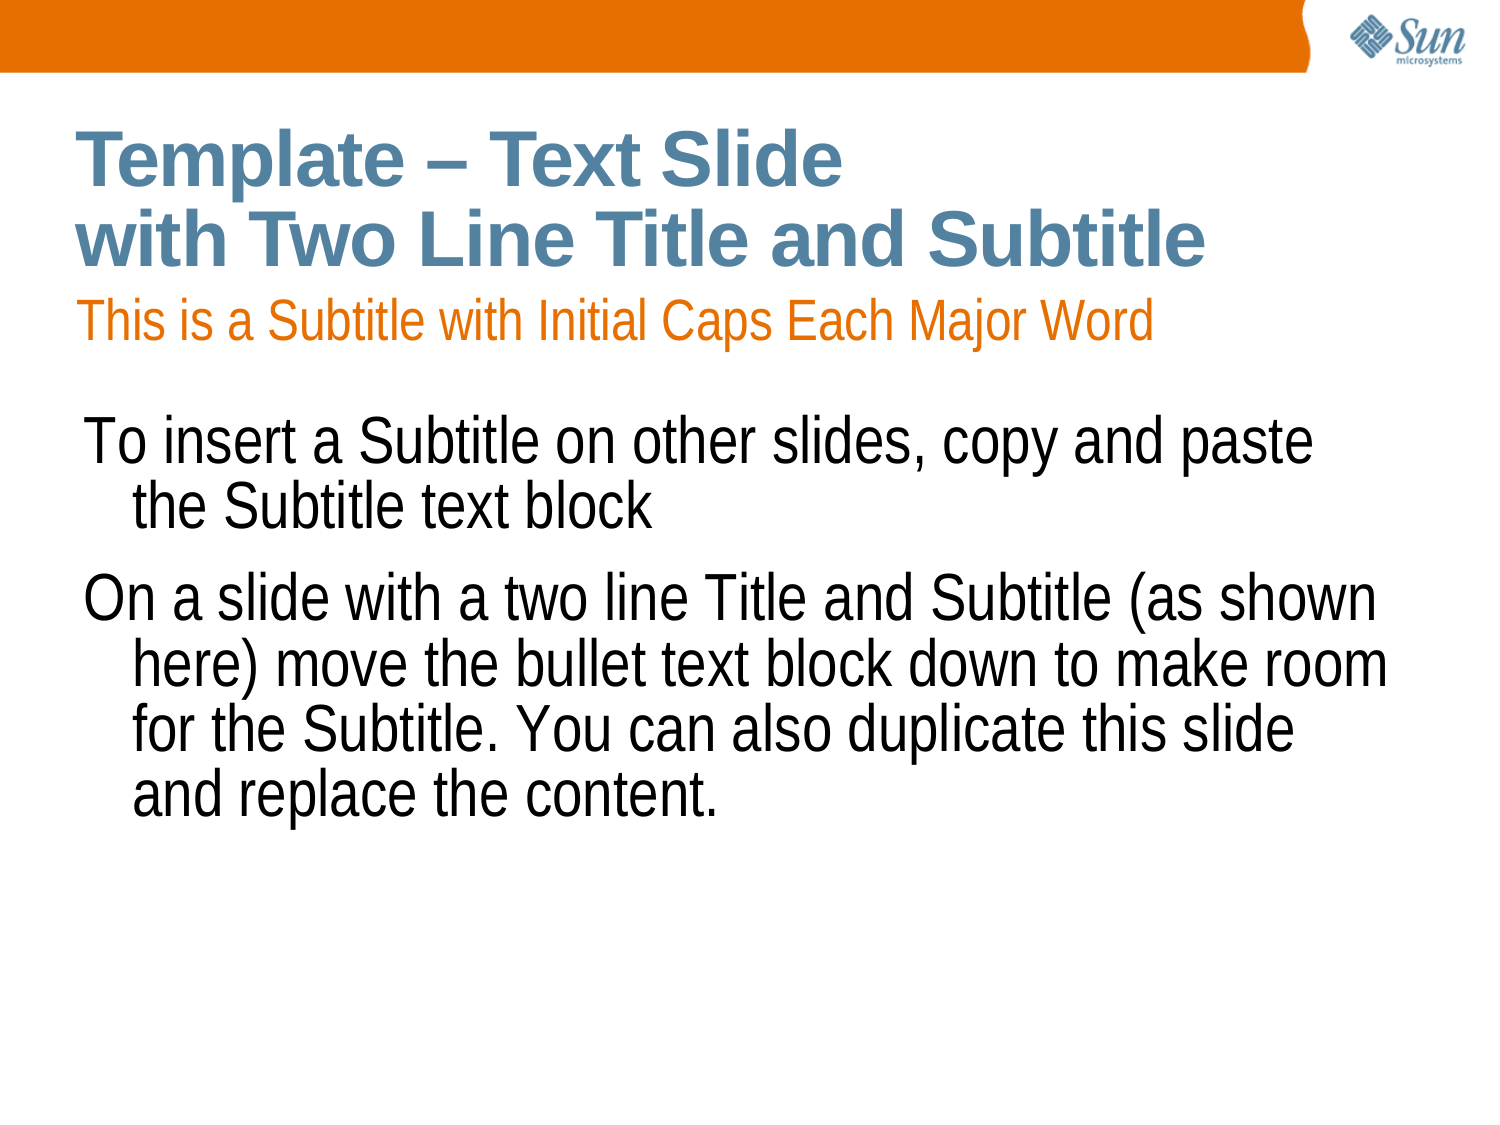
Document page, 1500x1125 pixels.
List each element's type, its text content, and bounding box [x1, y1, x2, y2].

list To insert a Subtitle on other slides, copy and paste the Subtitle text block On a slide with a two line Title and Subtitle (as shown here) move the bullet text block down to make room for the Subtitle. You can also duplicate this slide and replace the content. [64, 411, 1402, 1040]
picture [0, 0, 1500, 75]
title Template – Text Slide with Two Line Title and Subtitle [75, 122, 1438, 292]
text_box This is a Subtitle with Initial Caps Each Major Word [76, 295, 1344, 363]
